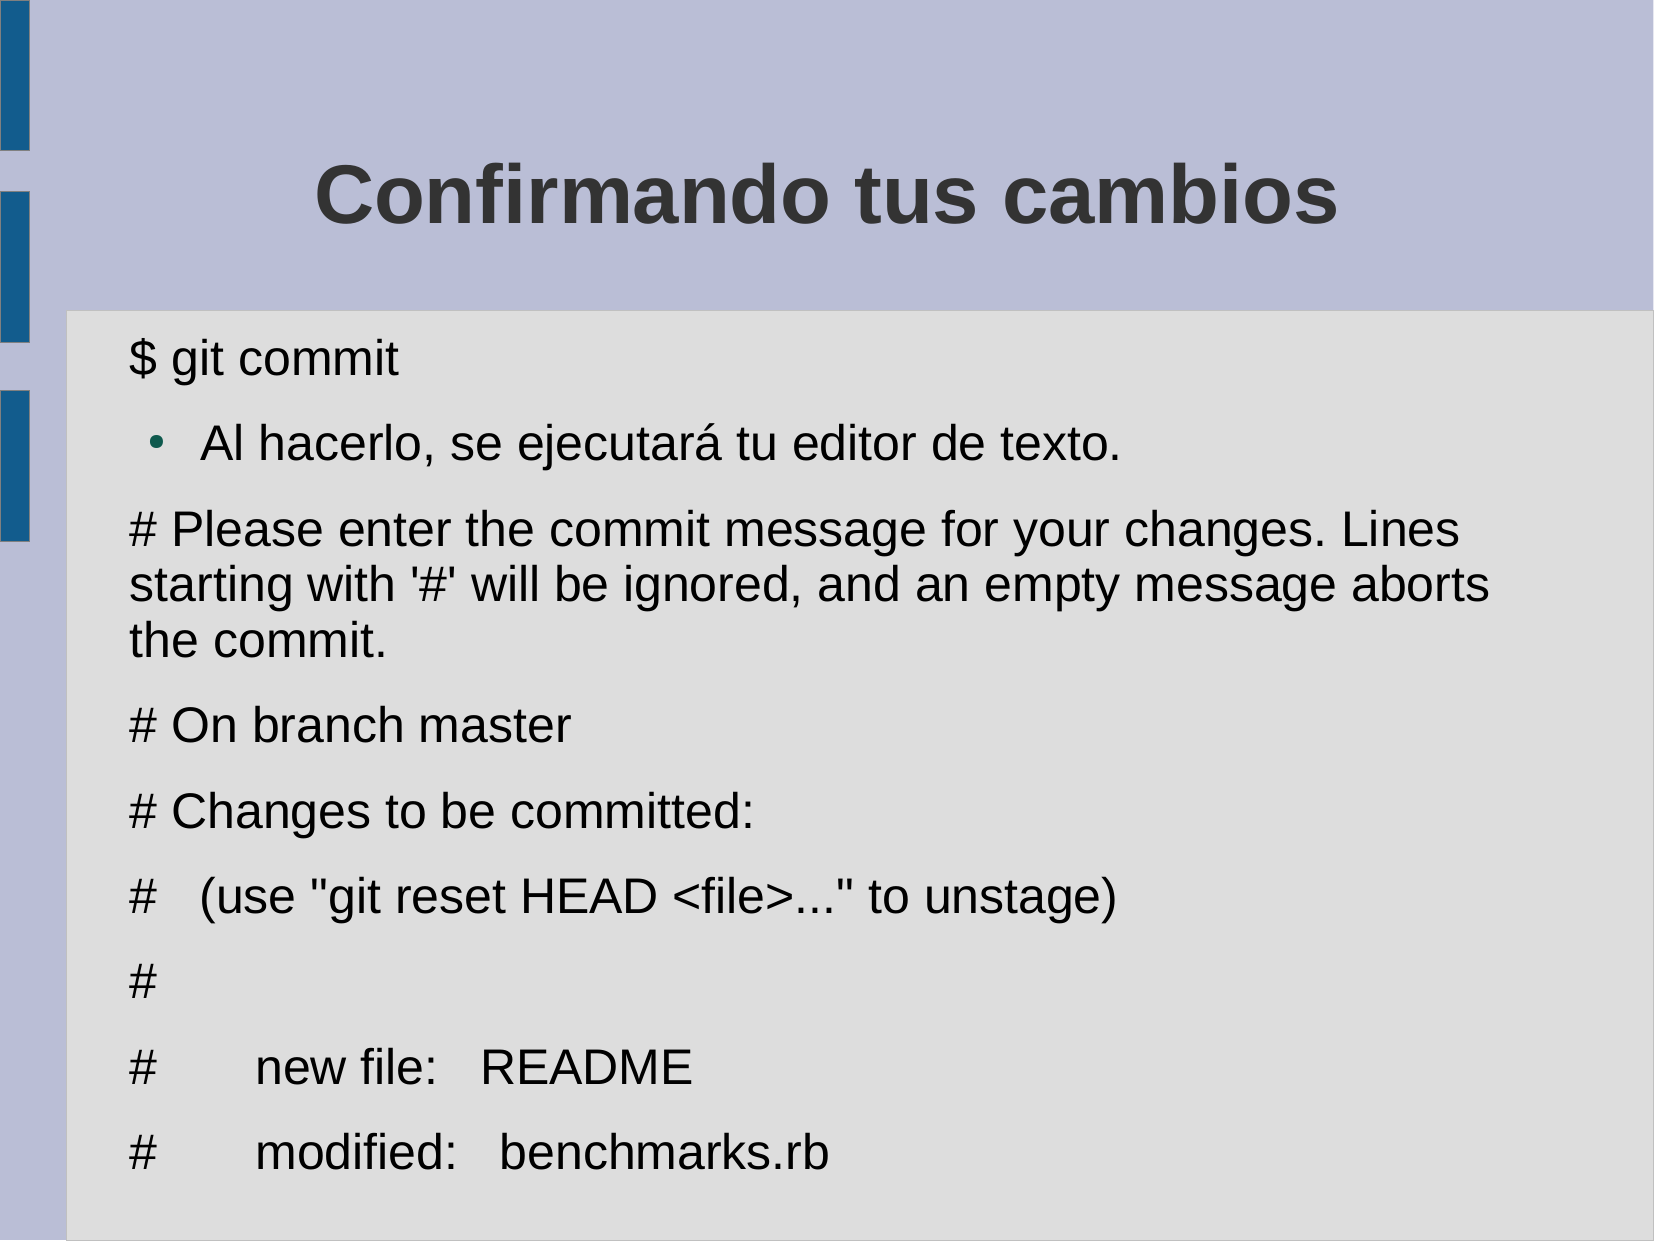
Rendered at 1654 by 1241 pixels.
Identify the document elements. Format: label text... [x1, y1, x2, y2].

title Confirmando tus cambios [121, 91, 1534, 299]
list $ git commit Al hacerlo, se ejecutará tu editor de texto. # Please enter the commit message for your changes. Lines starting with '#' will be ignored, and an empty message aborts the commit. # On branch master # Changes to be committed: # (use "git reset HEAD <file>..." to unstage) # # new file: README # modified: benchmarks.rb [129, 330, 1542, 1180]
